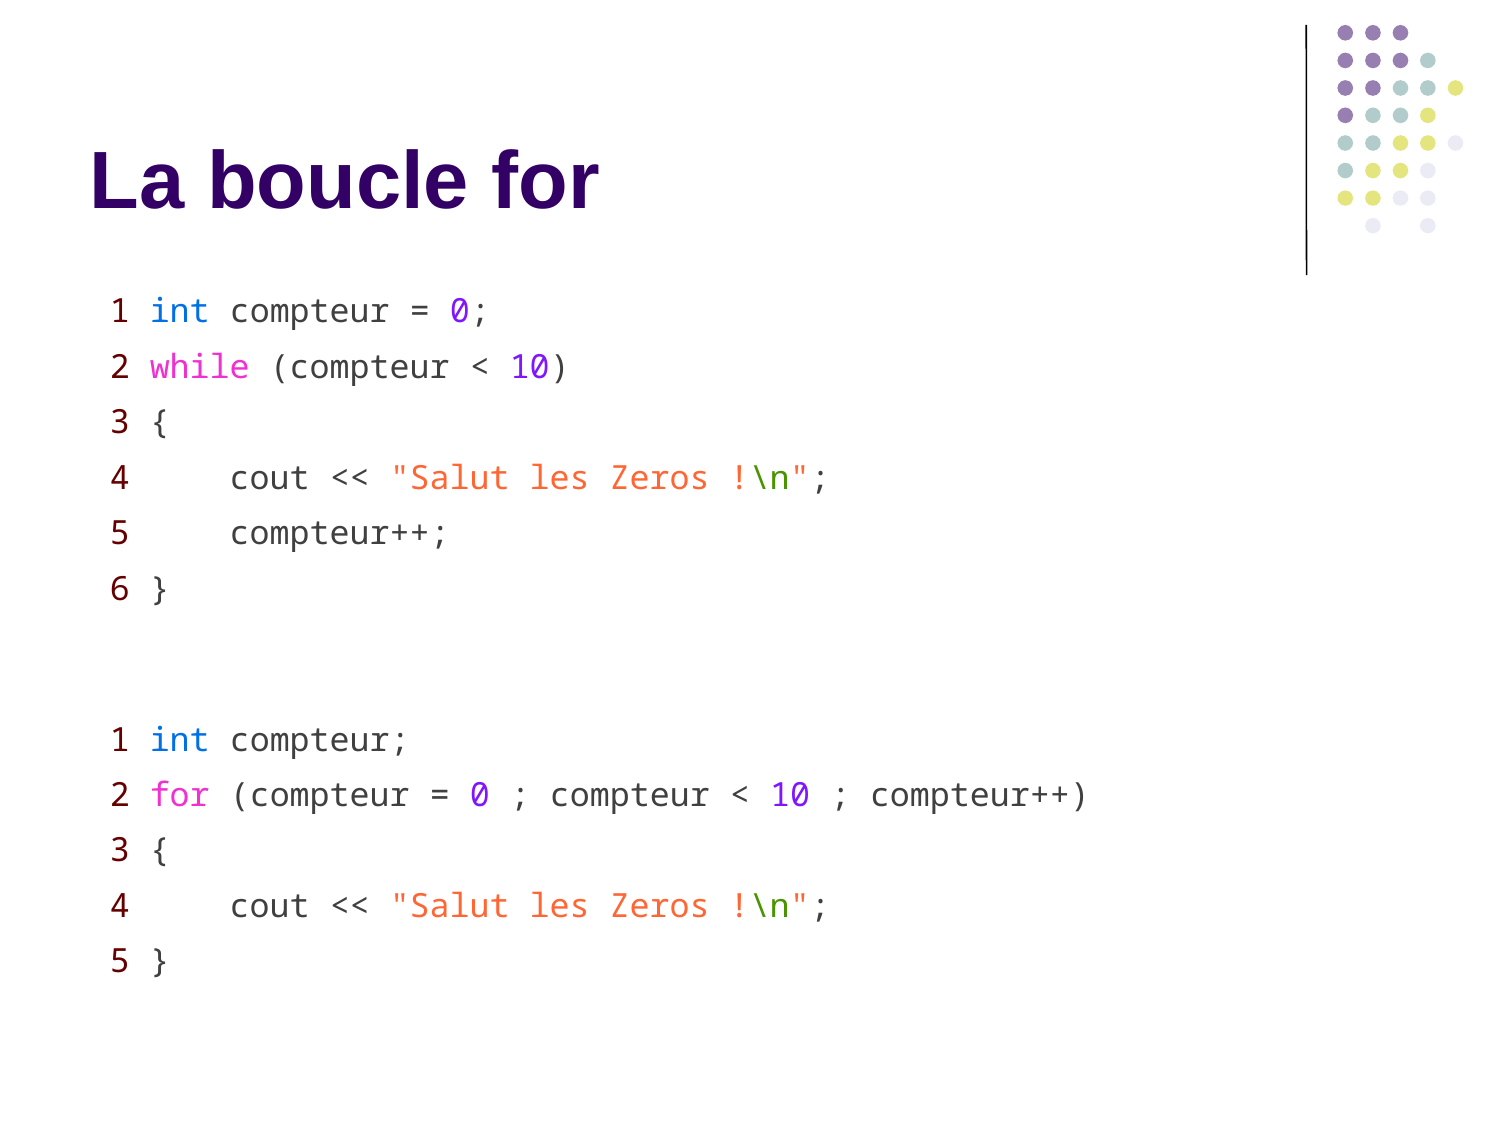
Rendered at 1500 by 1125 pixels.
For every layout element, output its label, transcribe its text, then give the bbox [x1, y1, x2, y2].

title La boucle for [74, 20, 1313, 233]
list 1 int compteur = 0; 2 while (compteur < 10) 3 { 4 cout << "Salut les Zeros !\n"; 5 compteur++; 6 } 1 int compteur; 2 for (compteur = 0 ; compteur < 10 ; compteur++) 3 { 4 cout << "Salut les Zeros !\n"; 5 } [75, 282, 1426, 1071]
